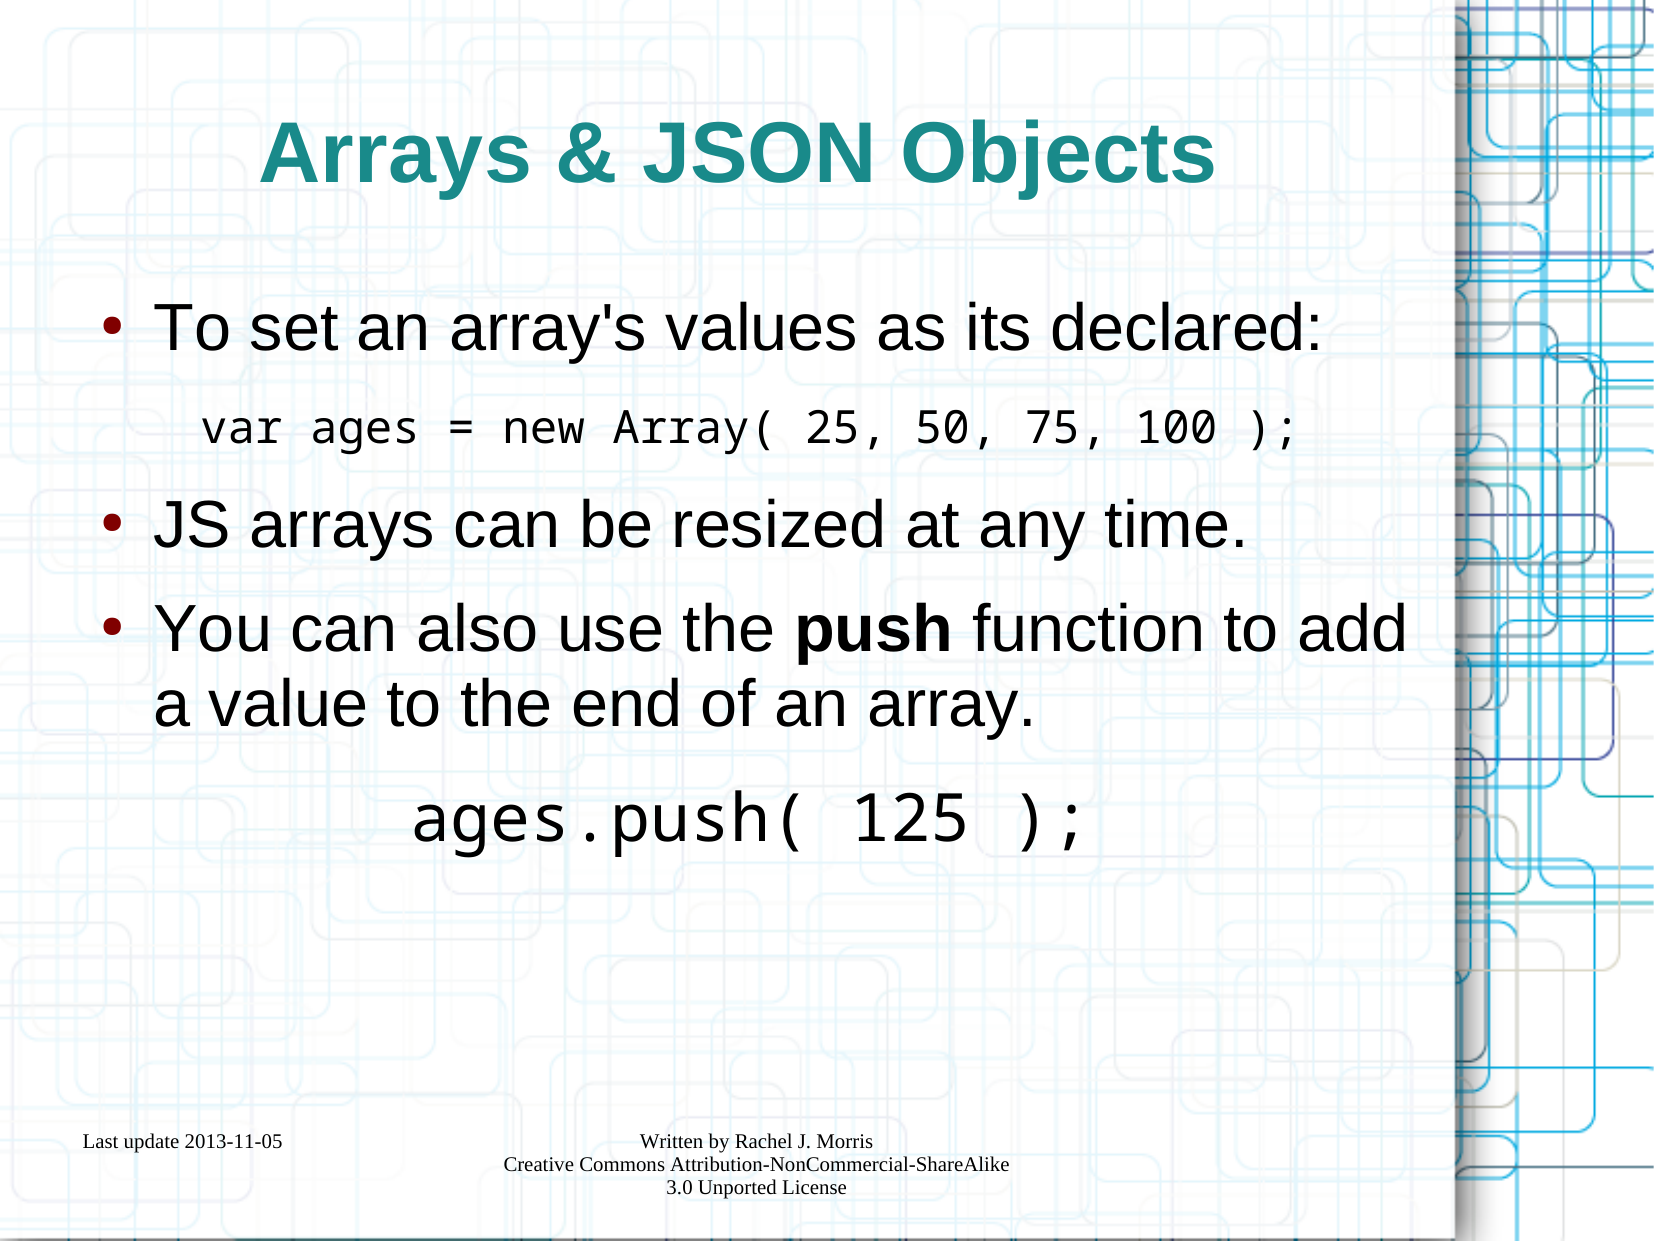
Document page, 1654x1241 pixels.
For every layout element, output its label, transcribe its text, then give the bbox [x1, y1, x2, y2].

list To set an array's values as its declared: var ages = new Array( 25, 50, 75, 100 ); JS arrays can be resized at any time. You can also use the push function to add a value to the end of an array. ages.push( 125 ); [82, 290, 1418, 1010]
title Arrays & JSON Objects [59, 49, 1418, 257]
picture [0, 0, 1654, 1241]
